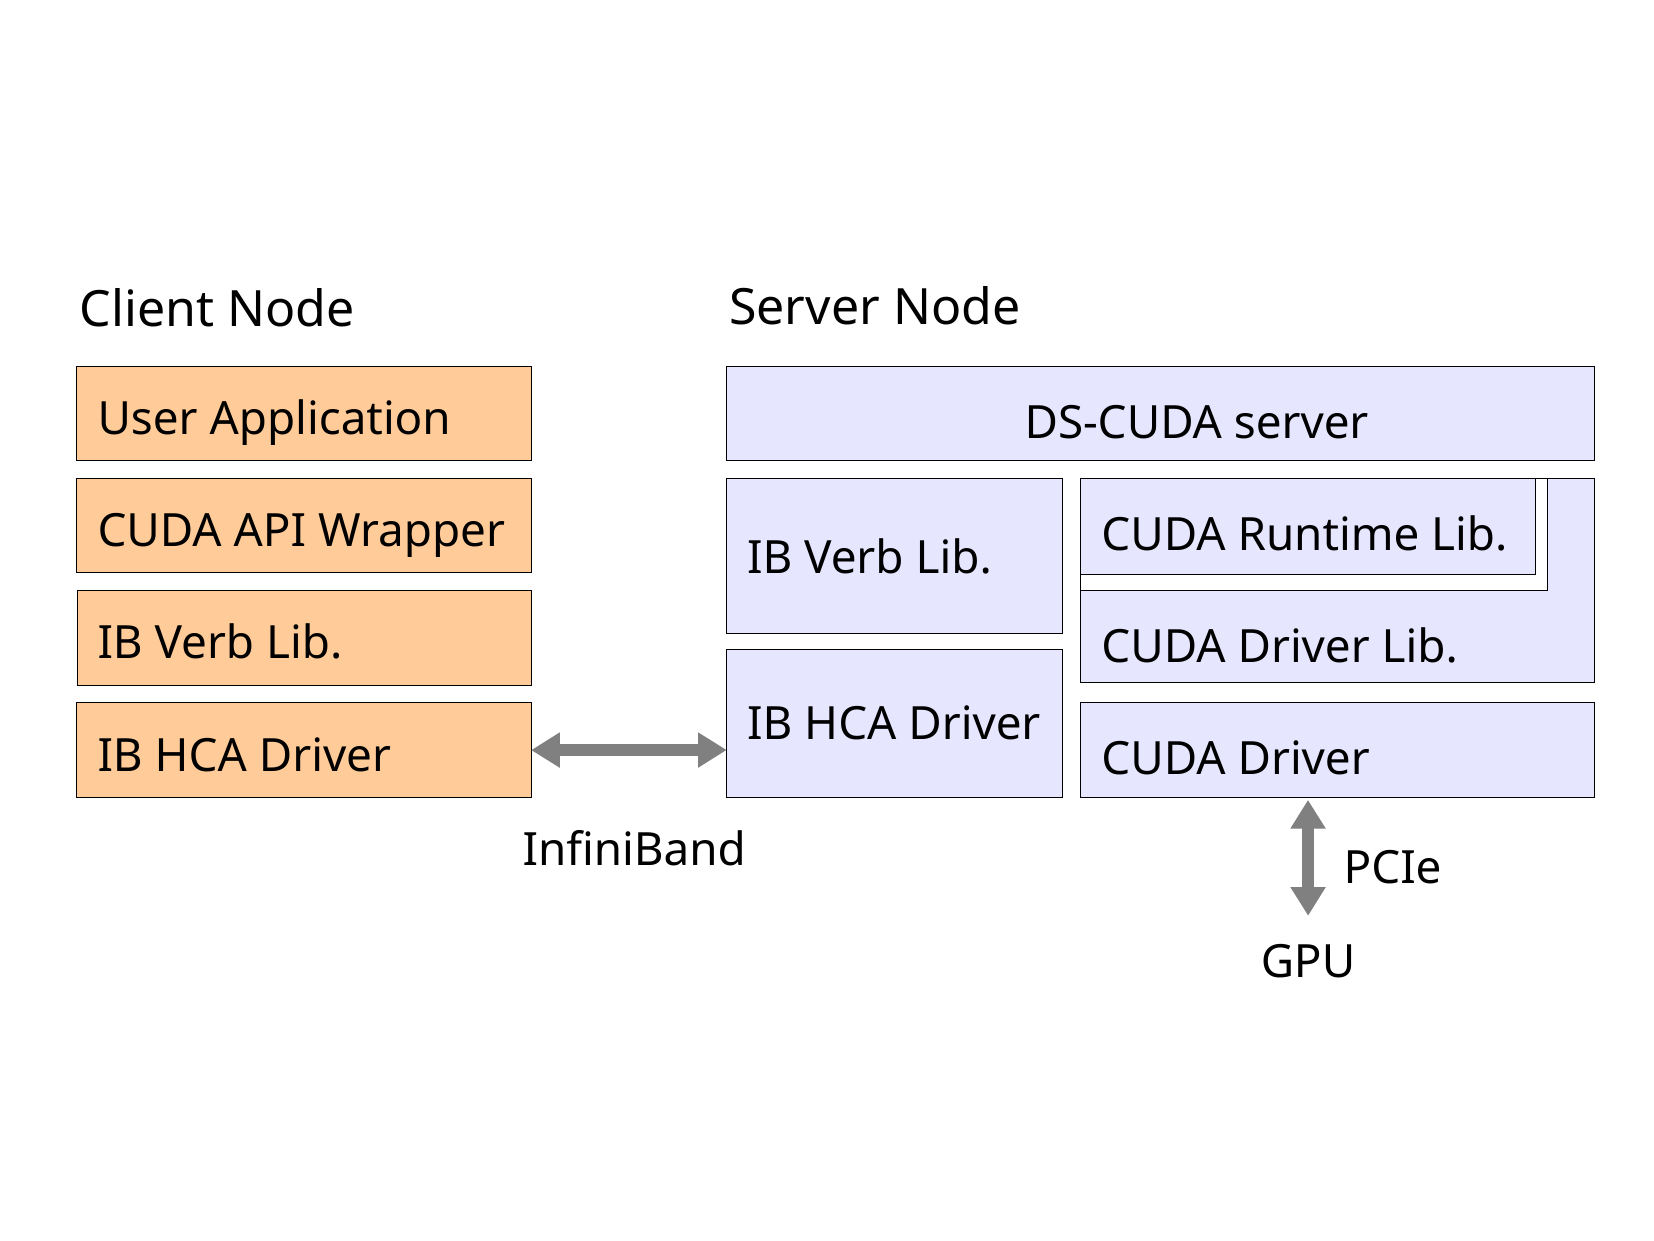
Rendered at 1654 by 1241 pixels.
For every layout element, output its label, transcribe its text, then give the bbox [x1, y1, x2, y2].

text_box CUDA API Wrapper [82, 490, 525, 567]
text_box [726, 478, 1063, 634]
text_box PCIe [1328, 826, 1477, 904]
text_box [726, 366, 1595, 461]
text_box [1080, 478, 1595, 683]
text_box IB Verb Lib. [732, 517, 1034, 595]
text_box CUDA Driver [1086, 718, 1471, 796]
text_box Server Node [714, 263, 1099, 341]
text_box CUDA Driver Lib. [1086, 606, 1479, 683]
text_box [1080, 702, 1595, 798]
text_box IB Verb Lib. [82, 602, 449, 680]
text_box User Application [82, 378, 468, 455]
text_box IB HCA Driver [732, 682, 1063, 760]
text_box DS-CUDA server [1009, 381, 1394, 459]
text_box [76, 478, 532, 573]
text_box InfiniBand [507, 809, 774, 886]
text_box [76, 702, 532, 798]
text_box Client Node [64, 265, 432, 343]
text_box [726, 649, 1063, 798]
text_box GPU [1246, 921, 1394, 999]
text_box [76, 366, 532, 461]
text_box IB HCA Driver [82, 714, 449, 792]
text_box [77, 590, 532, 686]
text_box CUDA Runtime Lib. [1086, 493, 1528, 571]
